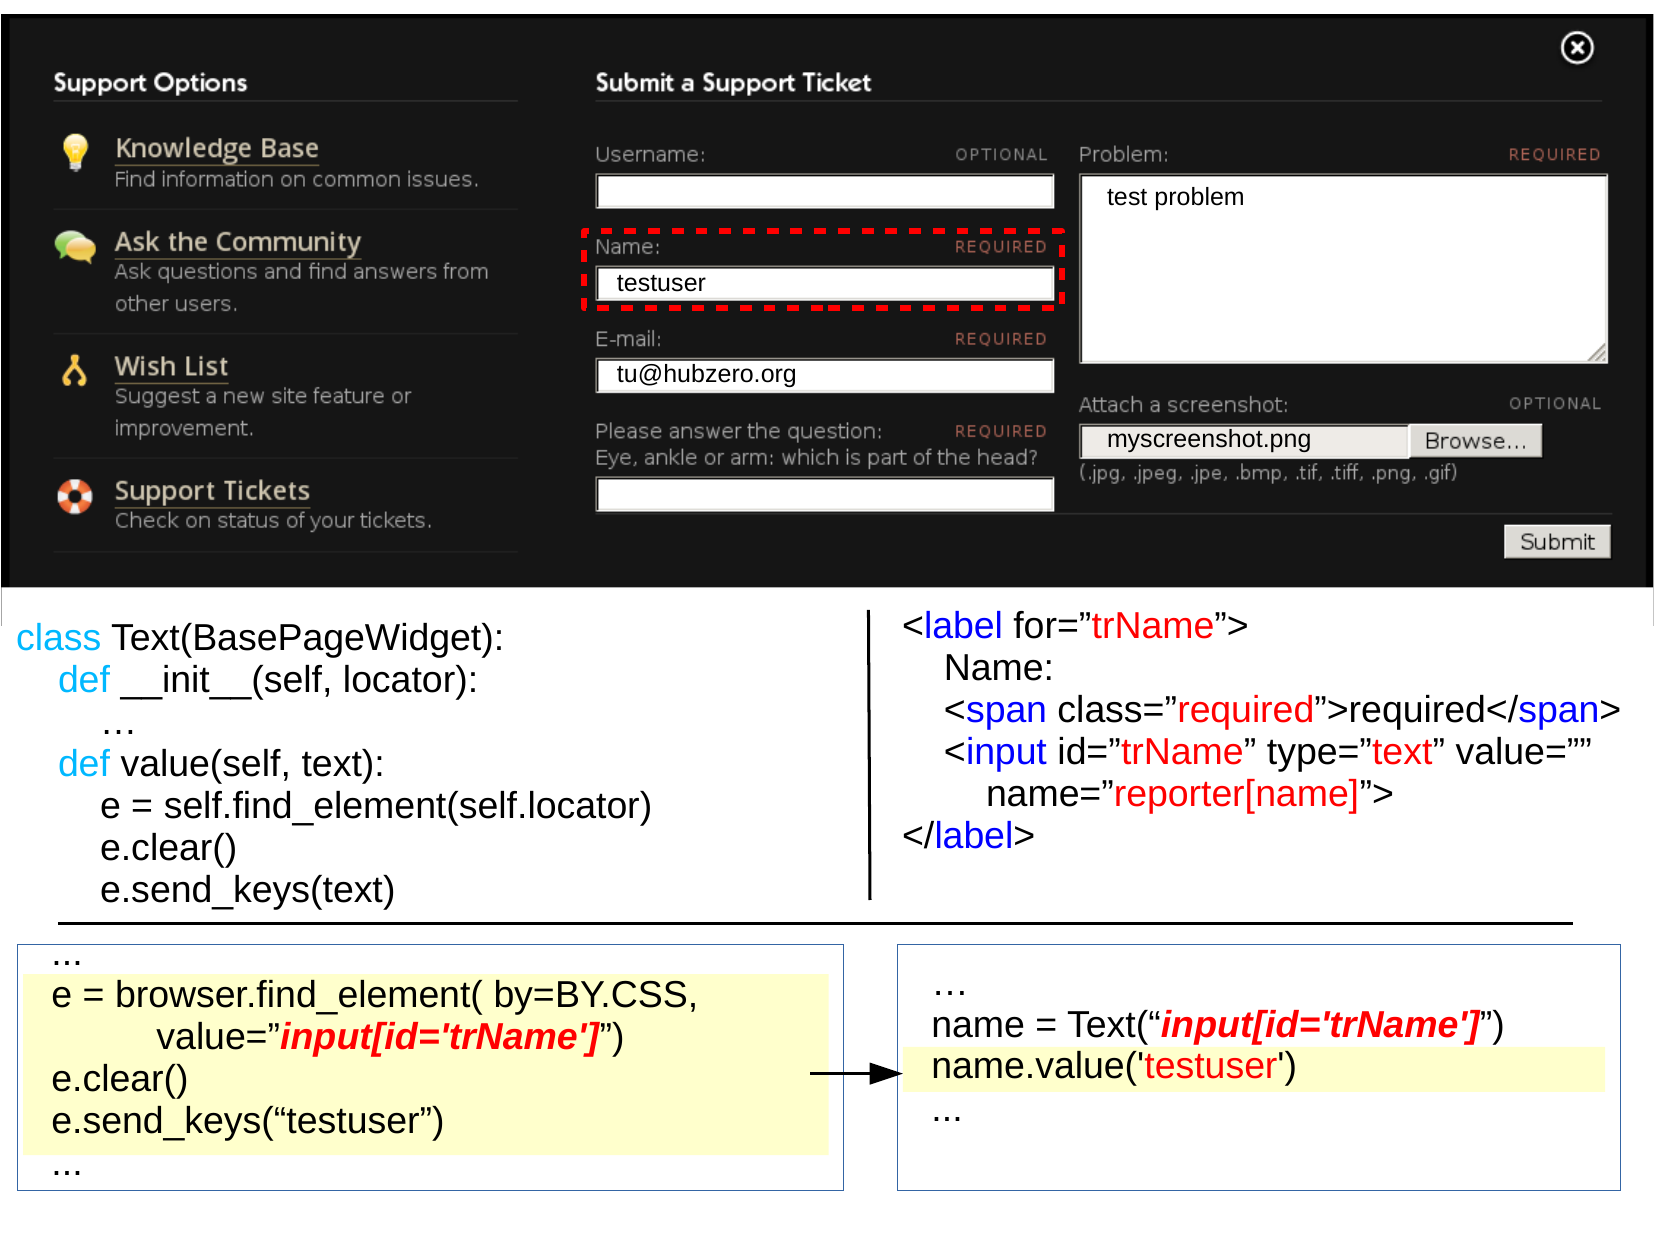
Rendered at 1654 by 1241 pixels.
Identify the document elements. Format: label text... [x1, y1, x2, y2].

text_box myscreenshot.png [1092, 417, 1327, 461]
text_box class Text(BasePageWidget): def __init__(self, locator): … def value(self, text): e = self.find_element(self.locator) e.clear() e.send_keys(text) [1, 609, 668, 918]
text_box ... e = browser.find_element( by=BY.CSS, value=”input[id='trName']”) e.clear() e.send_keys(“testuser”) ... [36, 924, 844, 1191]
text_box test problem [1092, 175, 1261, 219]
text_box [1, 587, 1654, 1212]
picture [1, 14, 1654, 587]
text_box testuser [602, 260, 722, 304]
text_box tu@hubzero.org [602, 352, 813, 396]
text_box <label for=”trName”> Name: <span class=”required”>required</span> <input id=”trName” type=”text” value=”” name=”reporter[name]”> </label> [887, 597, 1637, 865]
text_box … name = Text(“input[id='trName']”) name.value('testuser') ... [916, 953, 1576, 1137]
